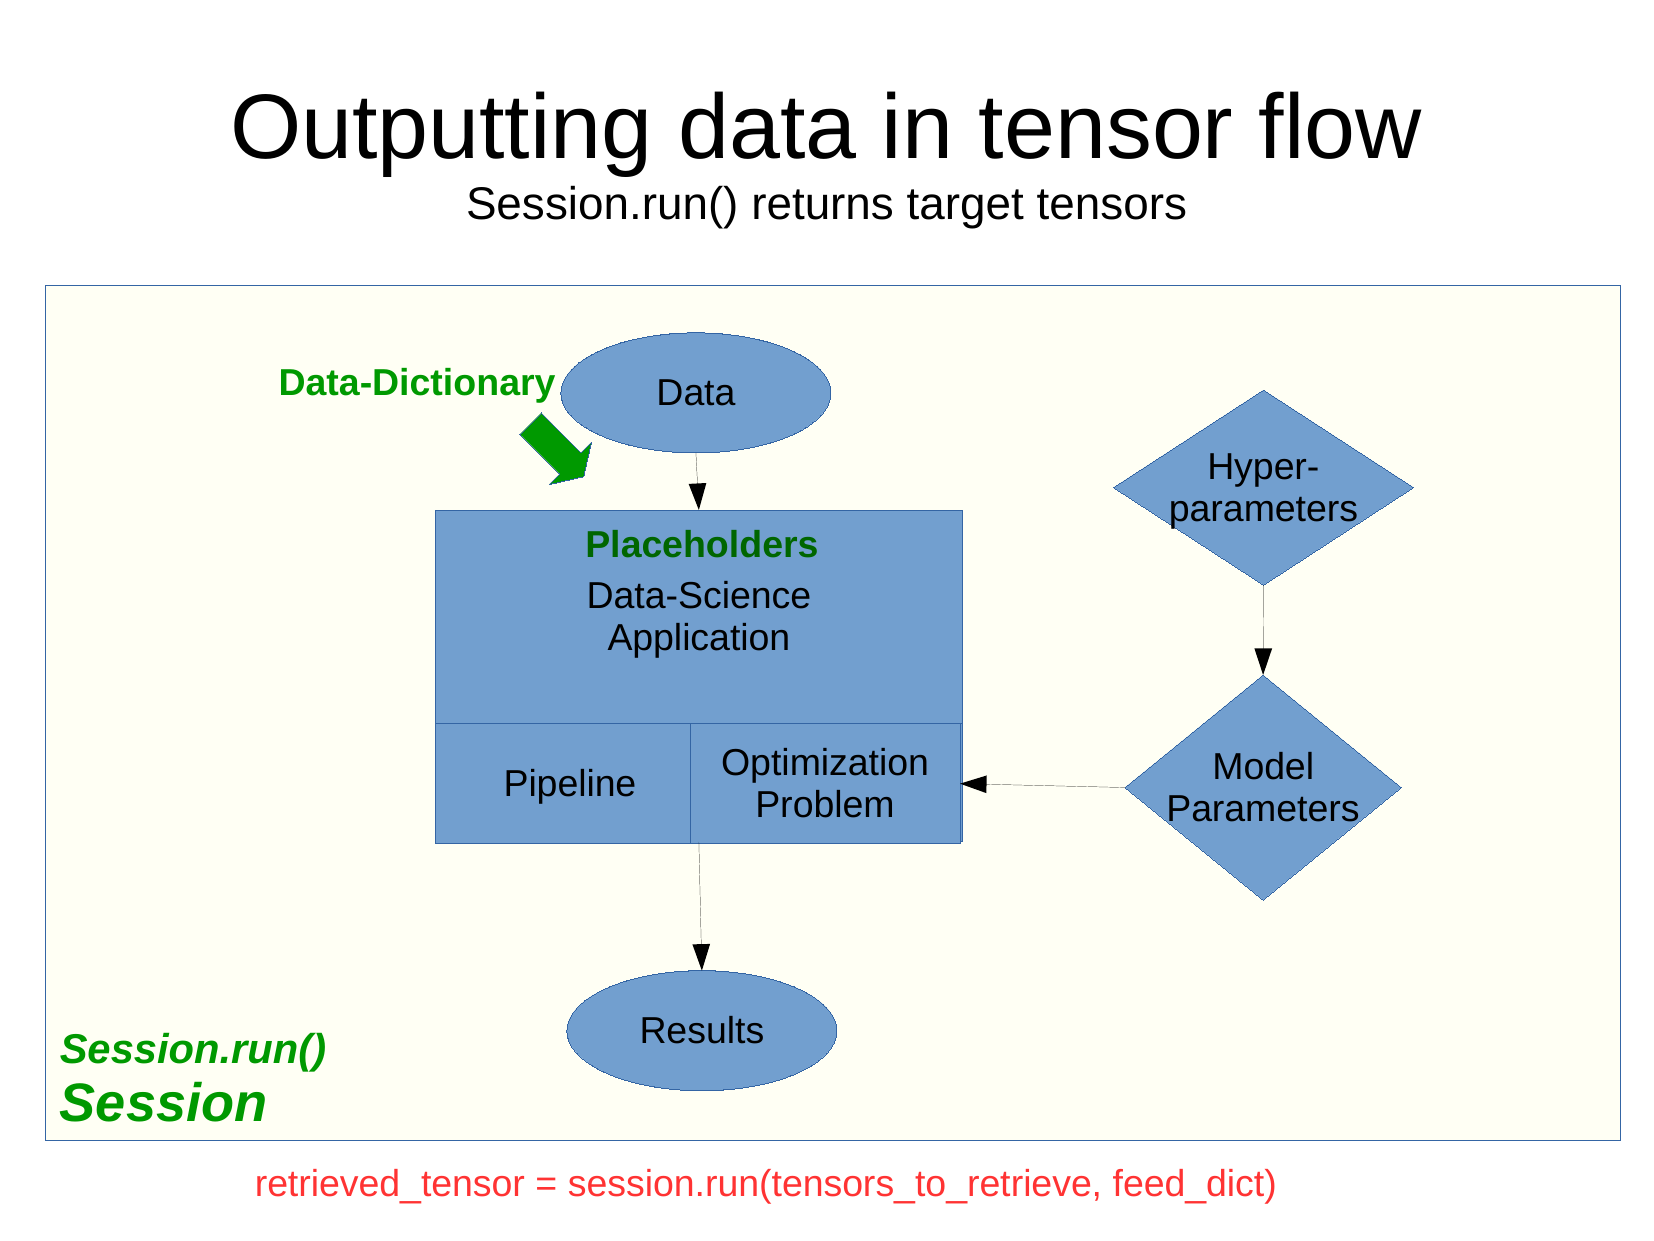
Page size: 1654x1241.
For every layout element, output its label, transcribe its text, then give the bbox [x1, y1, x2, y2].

text_box Data [594, 332, 831, 453]
text_box Results [566, 970, 837, 1091]
text_box Hyper- parameters [1113, 390, 1414, 585]
text_box Model Parameters [1125, 675, 1402, 901]
text_box retrieved_tensor = session.run(tensors_to_retrieve, feed_dict) [240, 1155, 1426, 1241]
text_box Placeholders [570, 473, 931, 573]
title Outputting data in tensor flow Session.run() returns target tensors [82, 49, 1571, 257]
text_box [519, 412, 592, 485]
text_box Session.run() Session [45, 285, 1621, 1141]
text_box Data-Dictionary [263, 353, 624, 453]
text_box Data-Science Application [435, 510, 963, 724]
text_box Pipeline [435, 723, 690, 844]
text_box Optimization Problem [690, 723, 961, 844]
